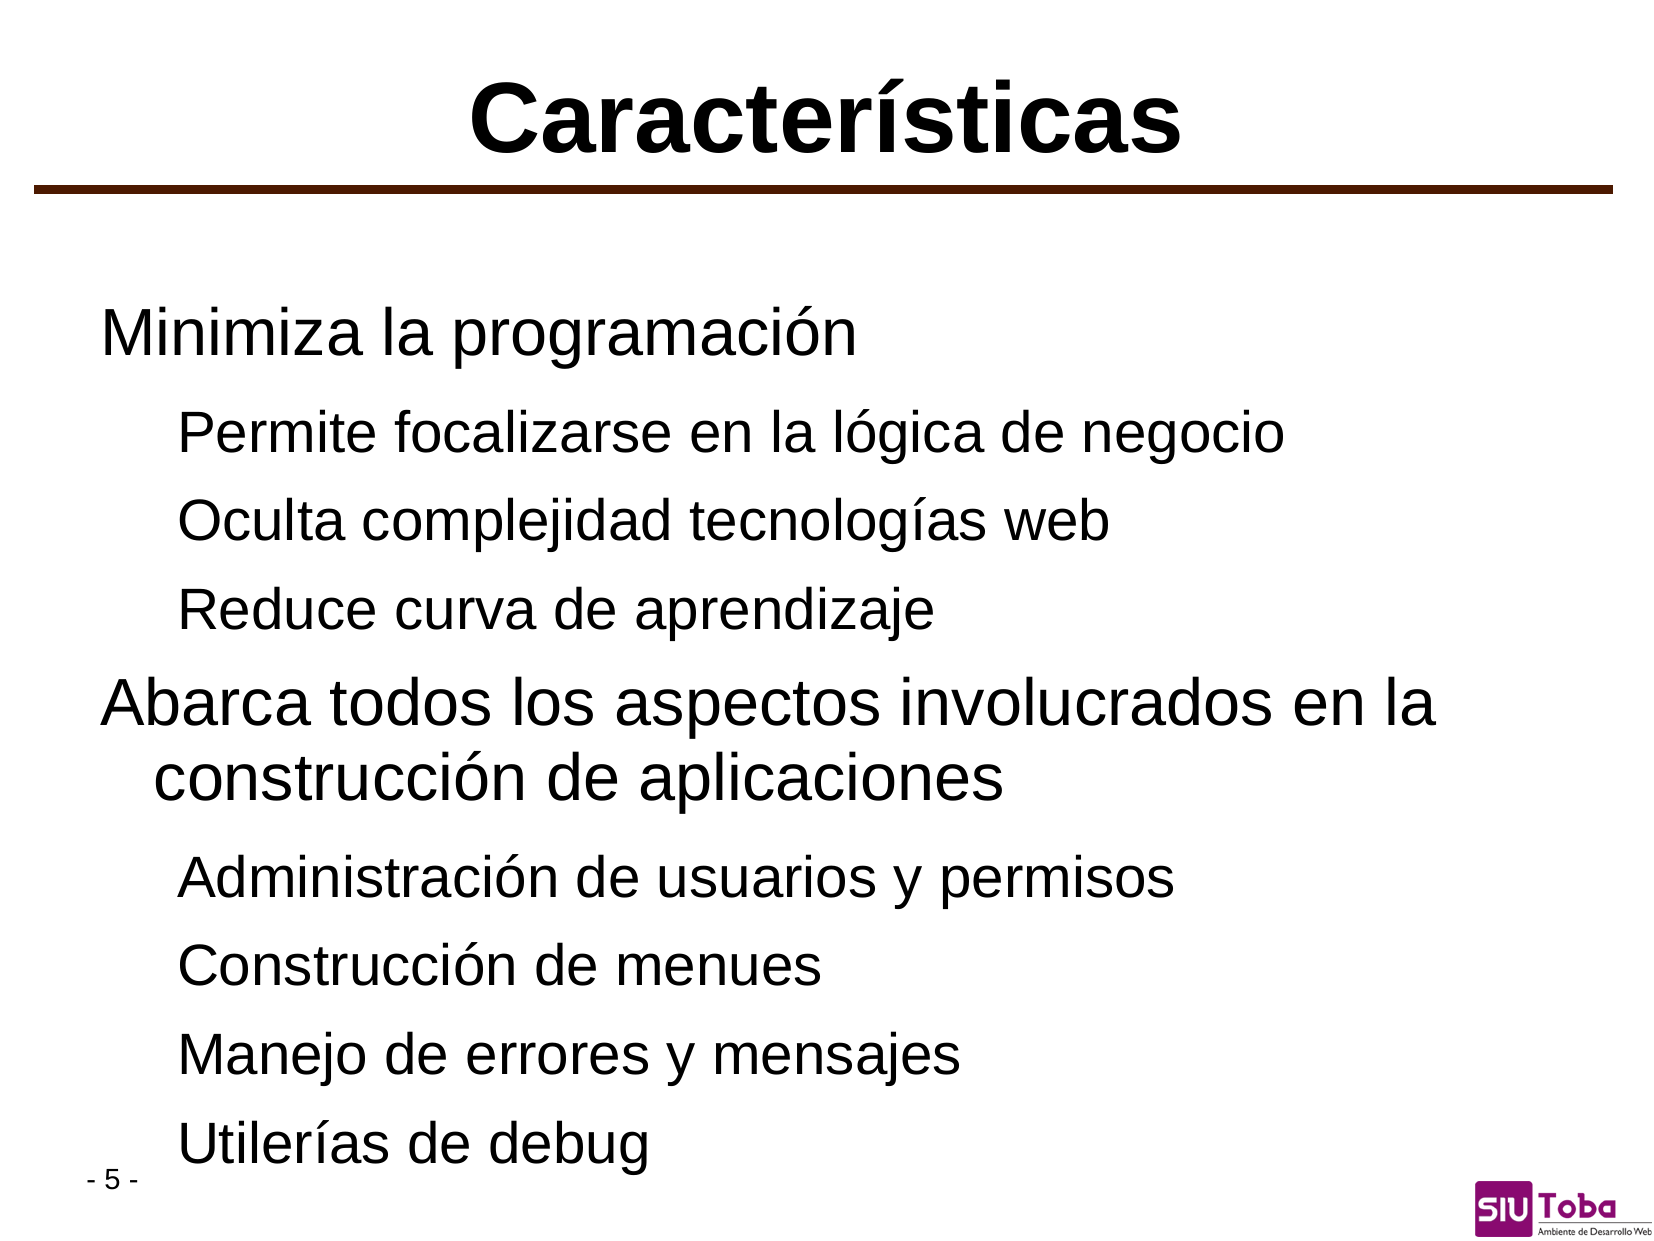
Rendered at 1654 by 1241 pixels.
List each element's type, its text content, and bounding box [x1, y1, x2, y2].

list Minimiza la programación Permite focalizarse en la lógica de negocio Oculta complejidad tecnologías web Reduce curva de aprendizaje Abarca todos los aspectos involucrados en la construcción de aplicaciones Administración de usuarios y permisos Construcción de menues Manejo de errores y mensajes Utilerías de debug [82, 295, 1565, 1174]
title Características [58, 47, 1594, 188]
picture [1475, 1181, 1652, 1237]
